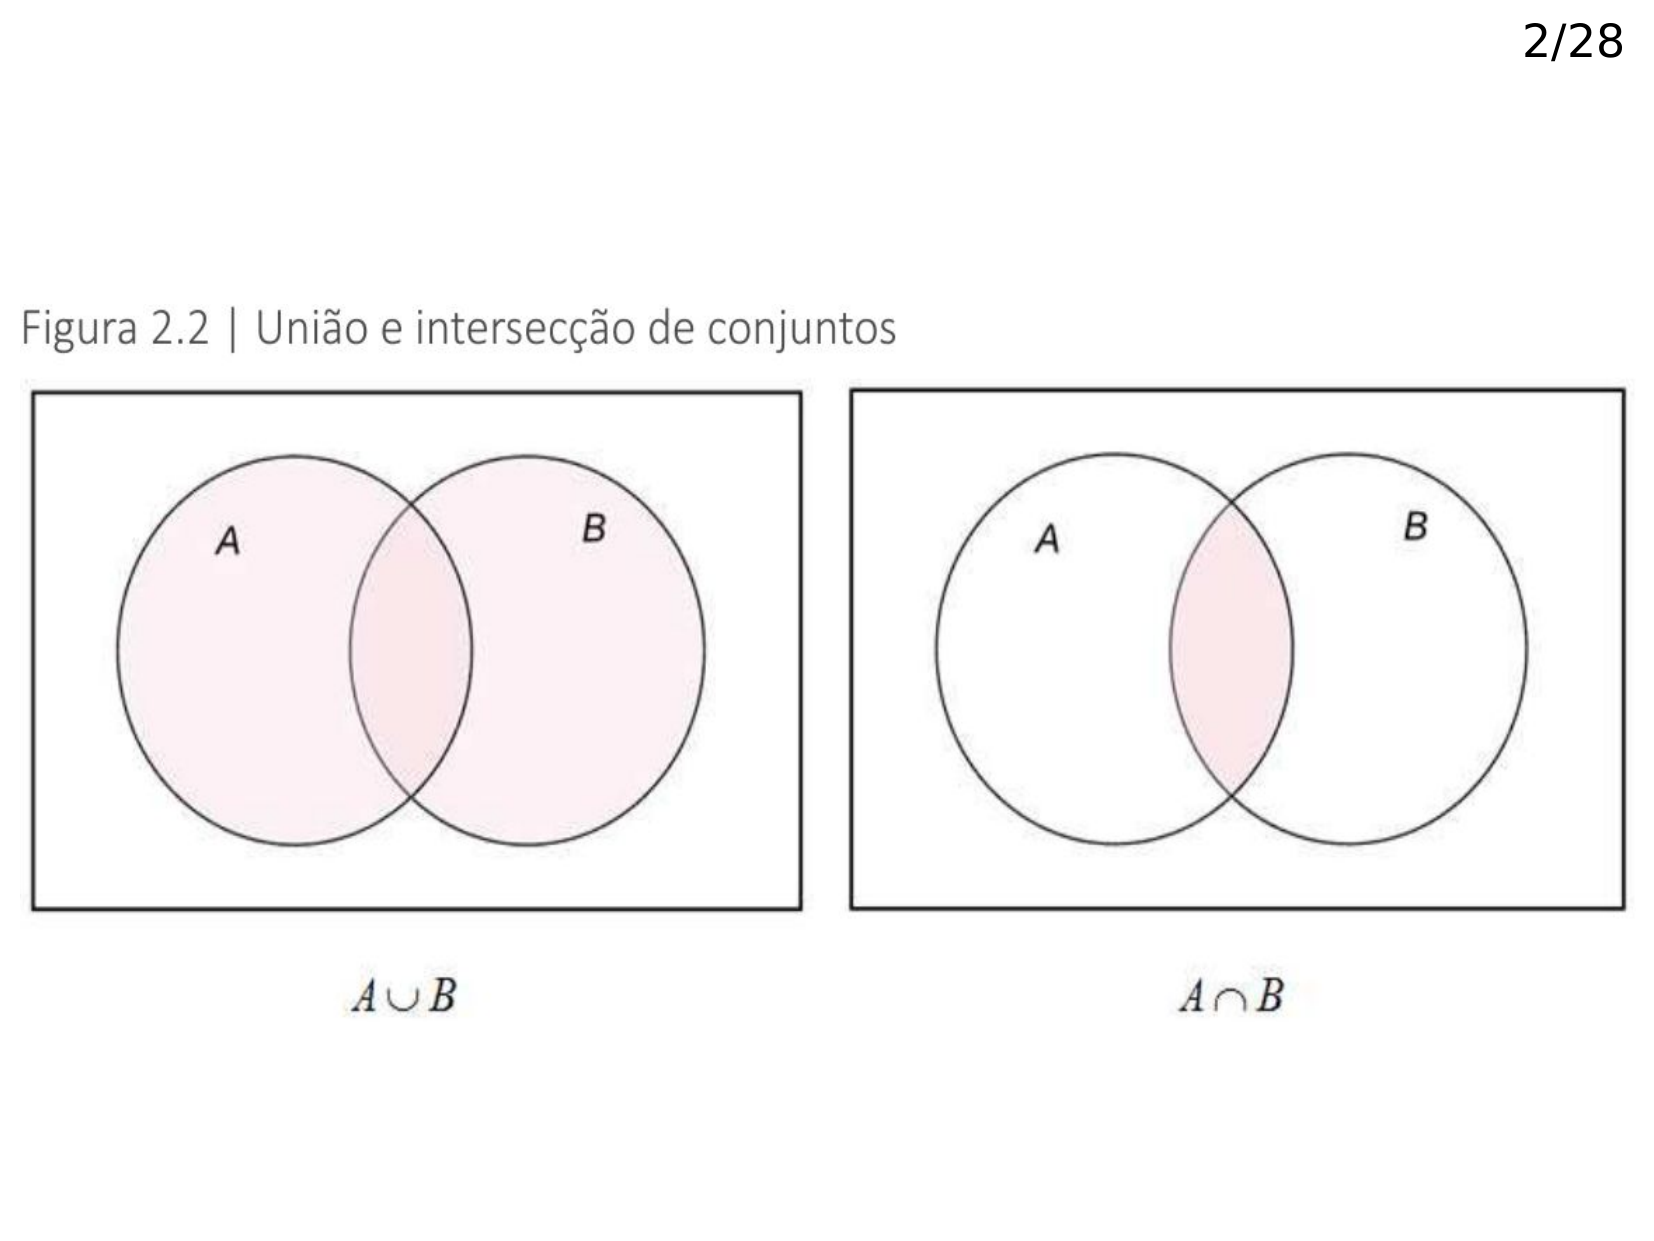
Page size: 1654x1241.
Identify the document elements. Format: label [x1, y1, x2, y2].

picture [20, 304, 1636, 1022]
